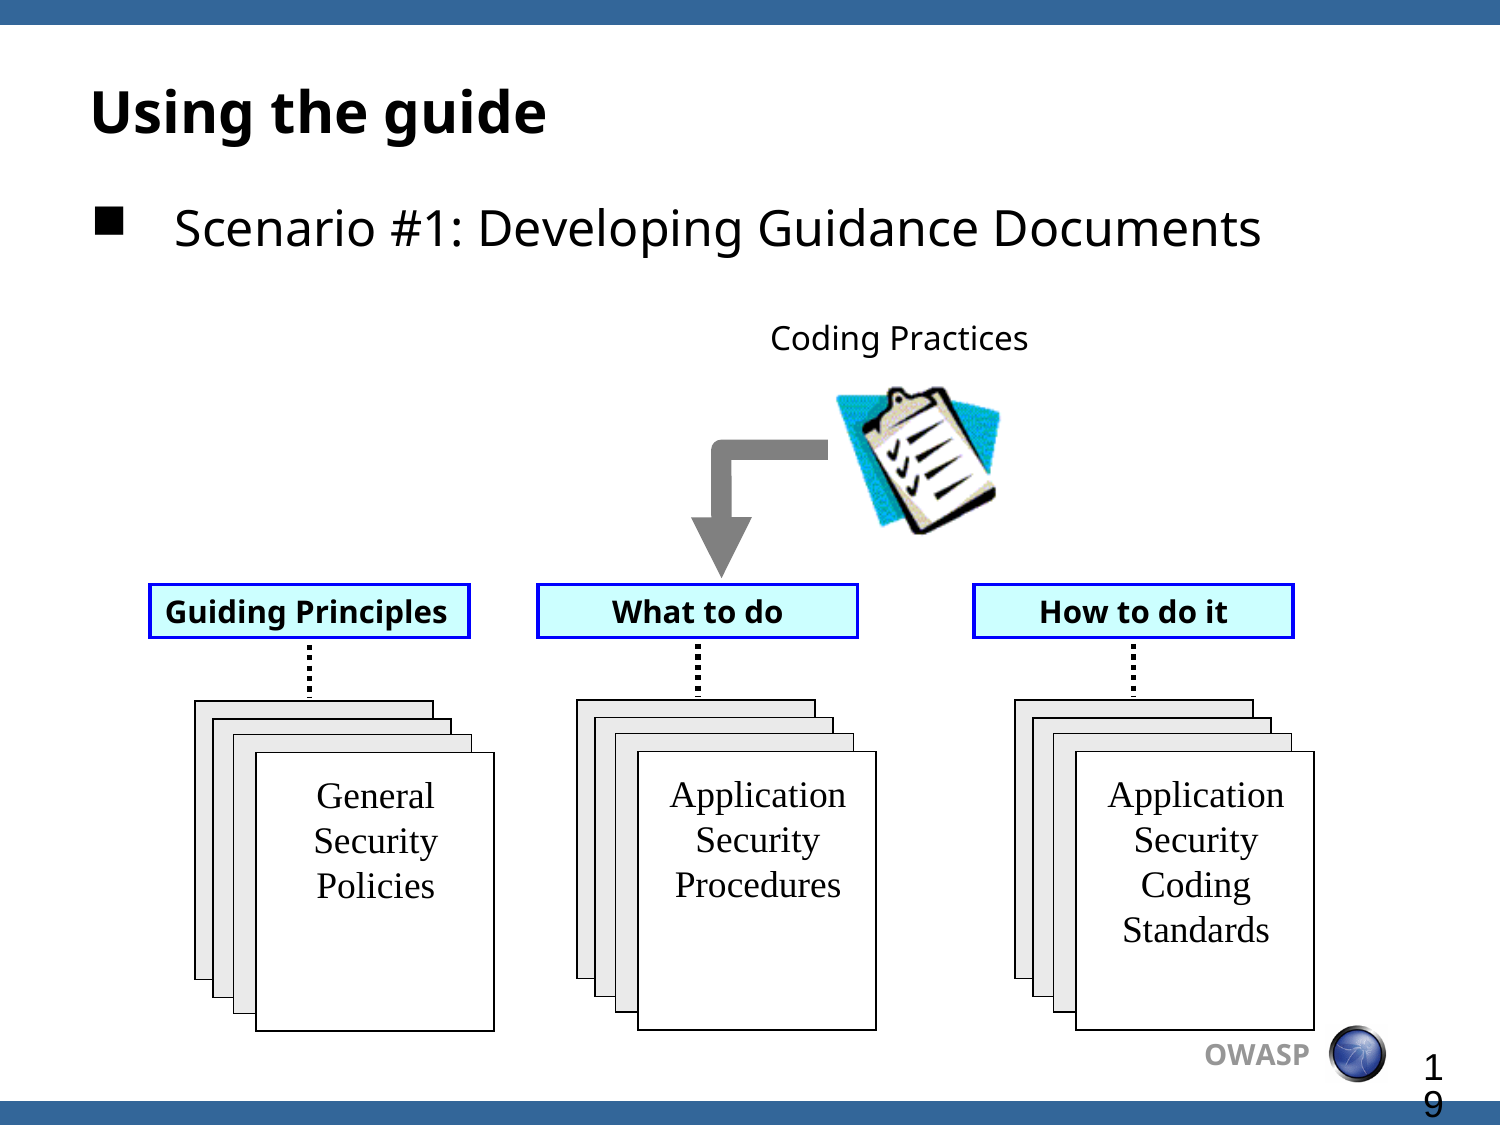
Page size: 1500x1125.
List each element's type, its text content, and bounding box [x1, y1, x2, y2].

text_box Coding Practices [755, 309, 1063, 365]
text_box [195, 701, 494, 1032]
text_box What to do [538, 584, 858, 638]
list Scenario #1: Developing Guidance Documents [74, 196, 1463, 370]
title Using the guide [75, 45, 1426, 176]
text_box [1015, 699, 1315, 1031]
picture [1325, 1024, 1388, 1083]
text_box How to do it [974, 584, 1294, 638]
picture [828, 385, 1003, 540]
text_box Application Security Coding Standards [1084, 762, 1308, 958]
text_box Application Security Procedures [646, 761, 870, 913]
text_box General Security Policies [264, 763, 488, 914]
text_box [577, 699, 877, 1030]
text_box Guiding Principles [150, 584, 470, 638]
